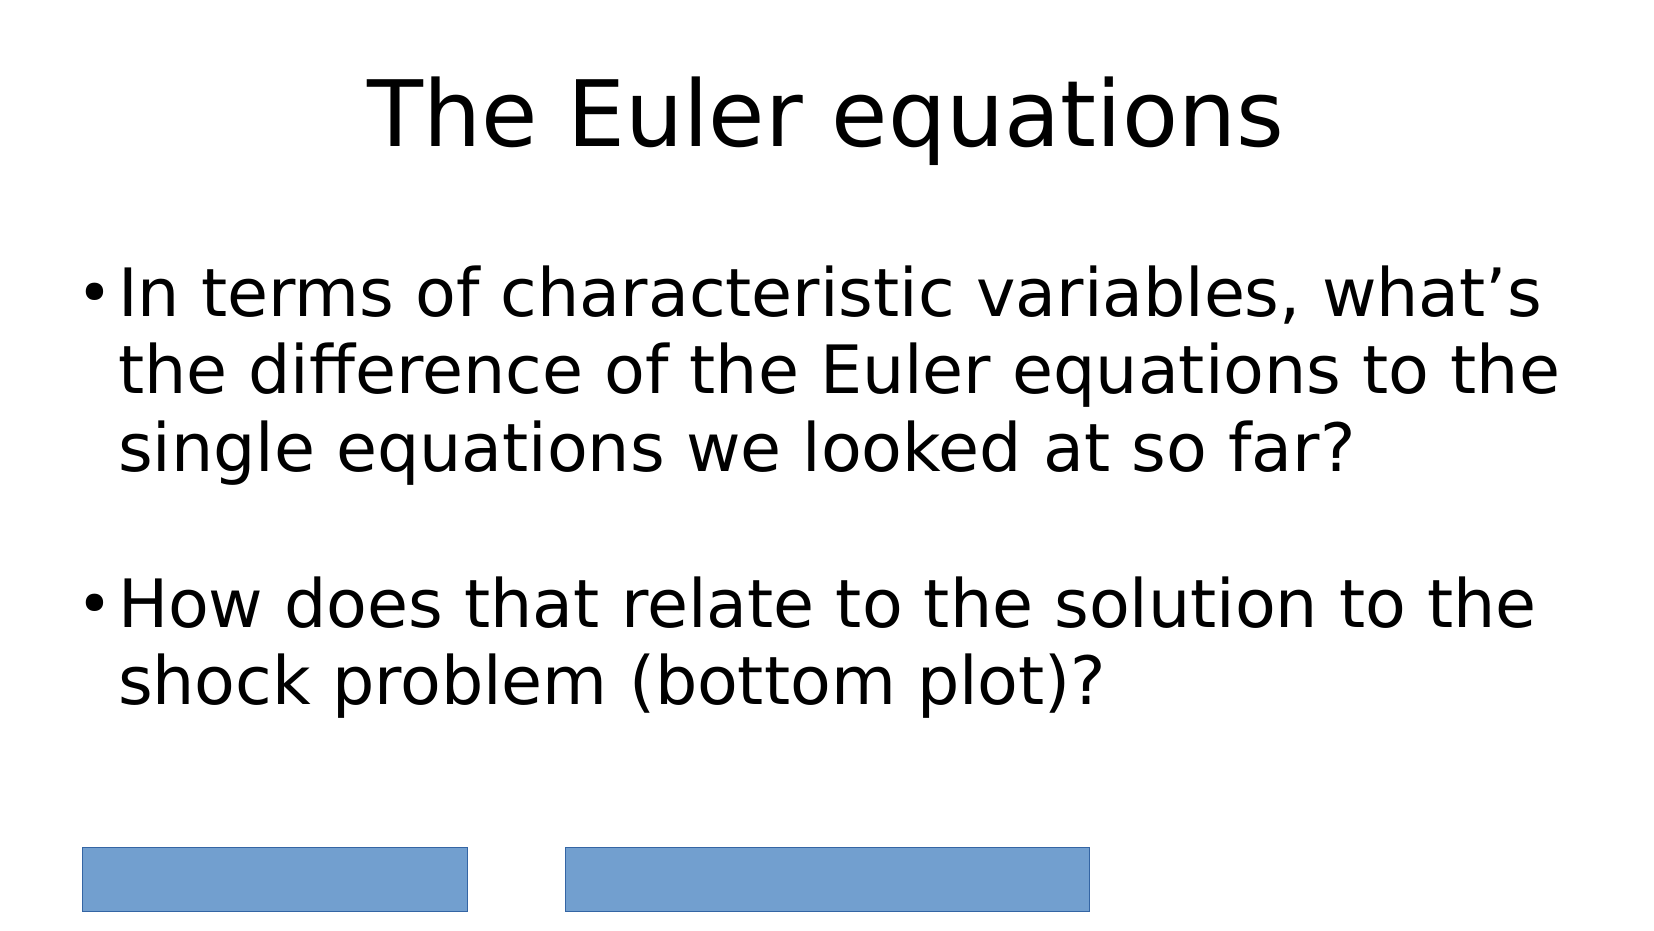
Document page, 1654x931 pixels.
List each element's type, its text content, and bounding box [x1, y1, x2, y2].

subtitle In terms of characteristic variables, what’s the difference of the Euler equations to the single equations we looked at so far? How does that relate to the solution to the shock problem (bottom plot)? [82, 217, 1571, 758]
title The Euler equations [82, 37, 1571, 193]
